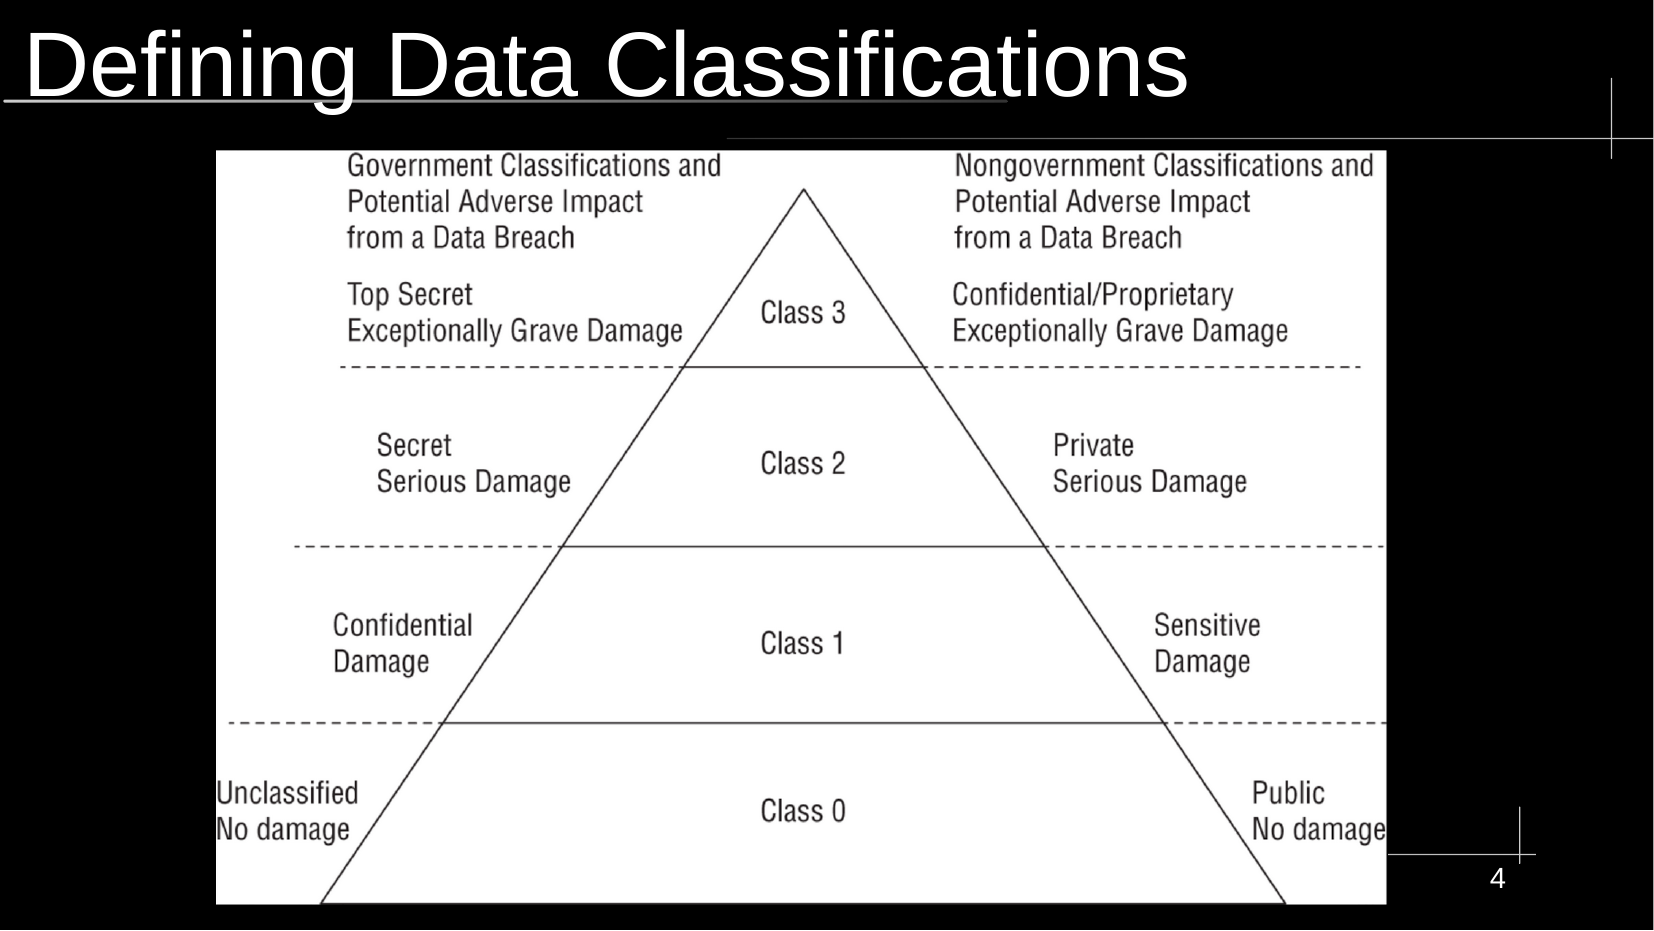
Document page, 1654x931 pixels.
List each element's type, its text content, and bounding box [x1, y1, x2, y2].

title Defining Data Classifications [23, 11, 1589, 119]
picture [216, 149, 1388, 905]
